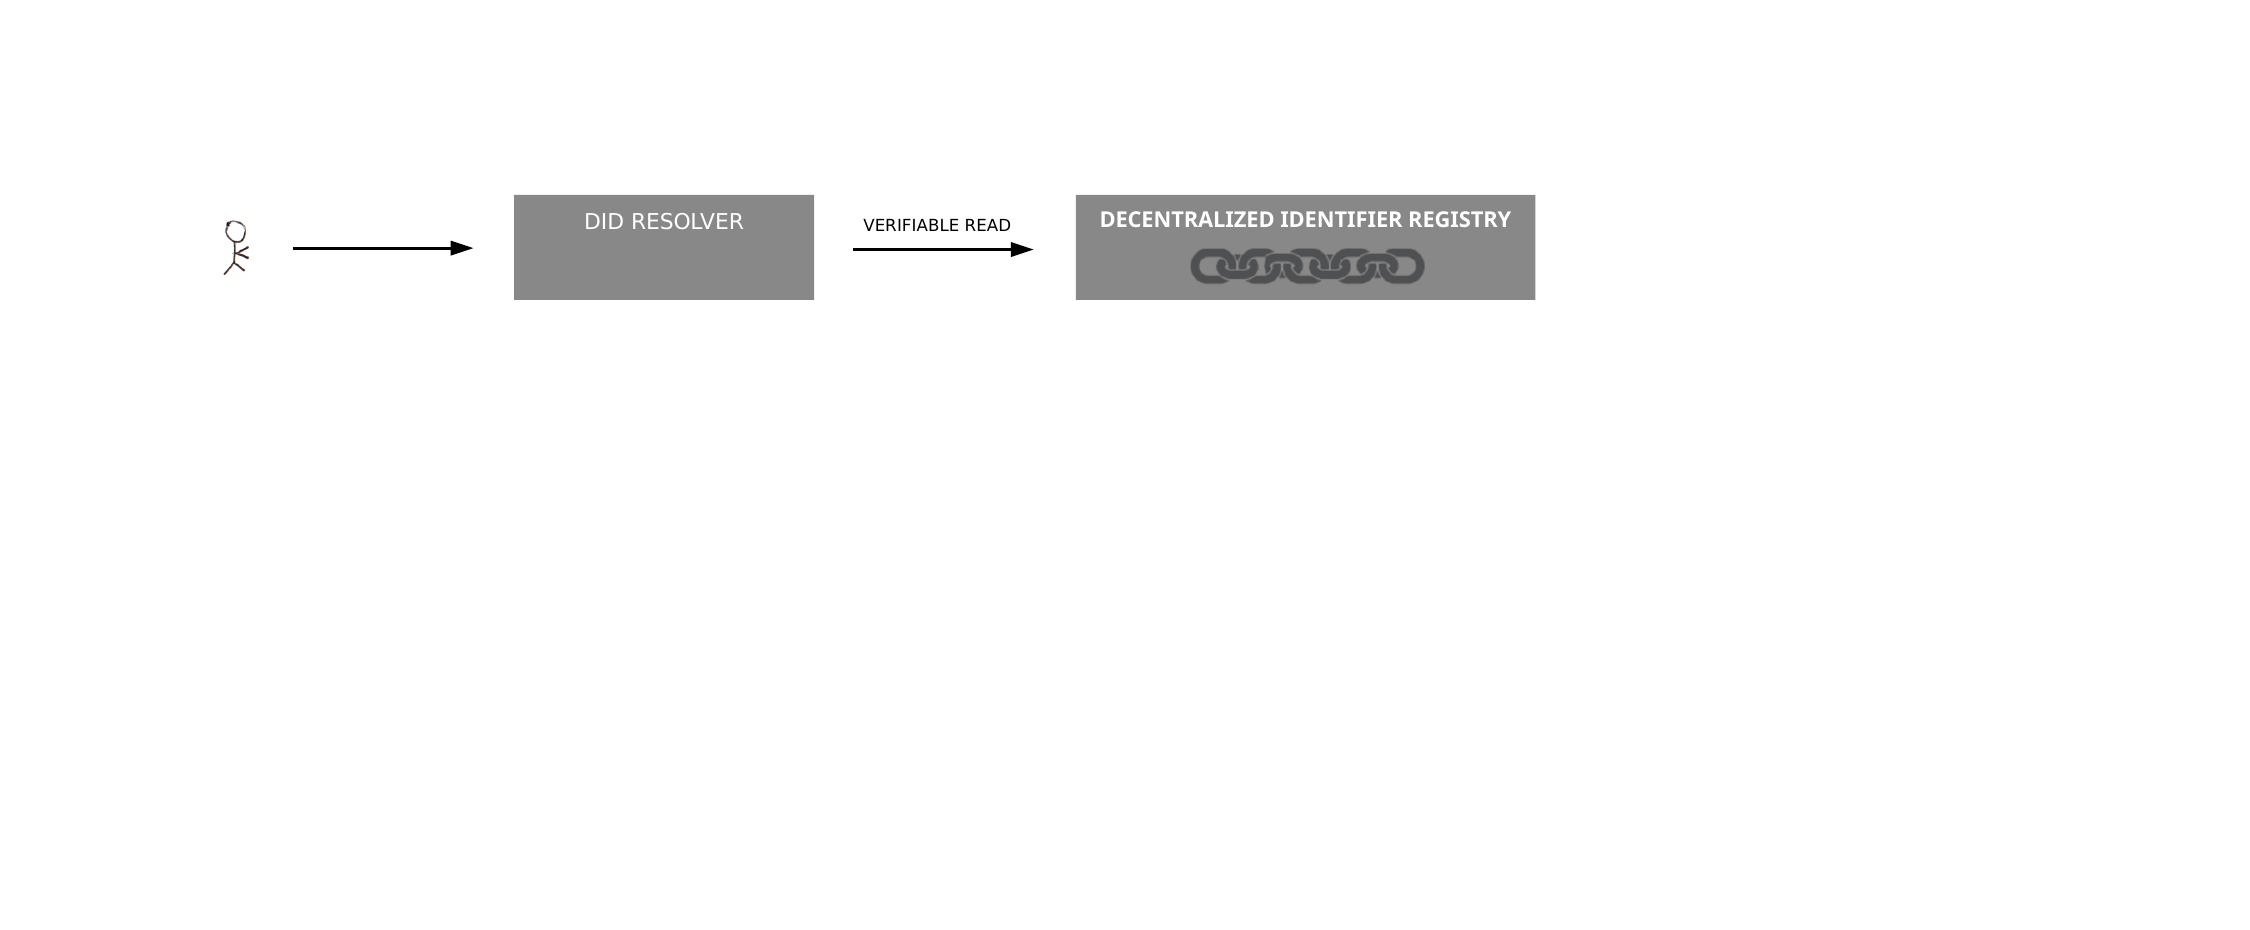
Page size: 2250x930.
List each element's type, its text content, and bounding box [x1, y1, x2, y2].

text_box VERIFIABLE READ [848, 208, 1027, 256]
text_box DID RESOLVER [514, 194, 815, 300]
picture [219, 217, 253, 278]
text_box DECENTRALIZED IDENTIFIER REGISTRY [1075, 194, 1536, 300]
picture [1176, 238, 1435, 293]
